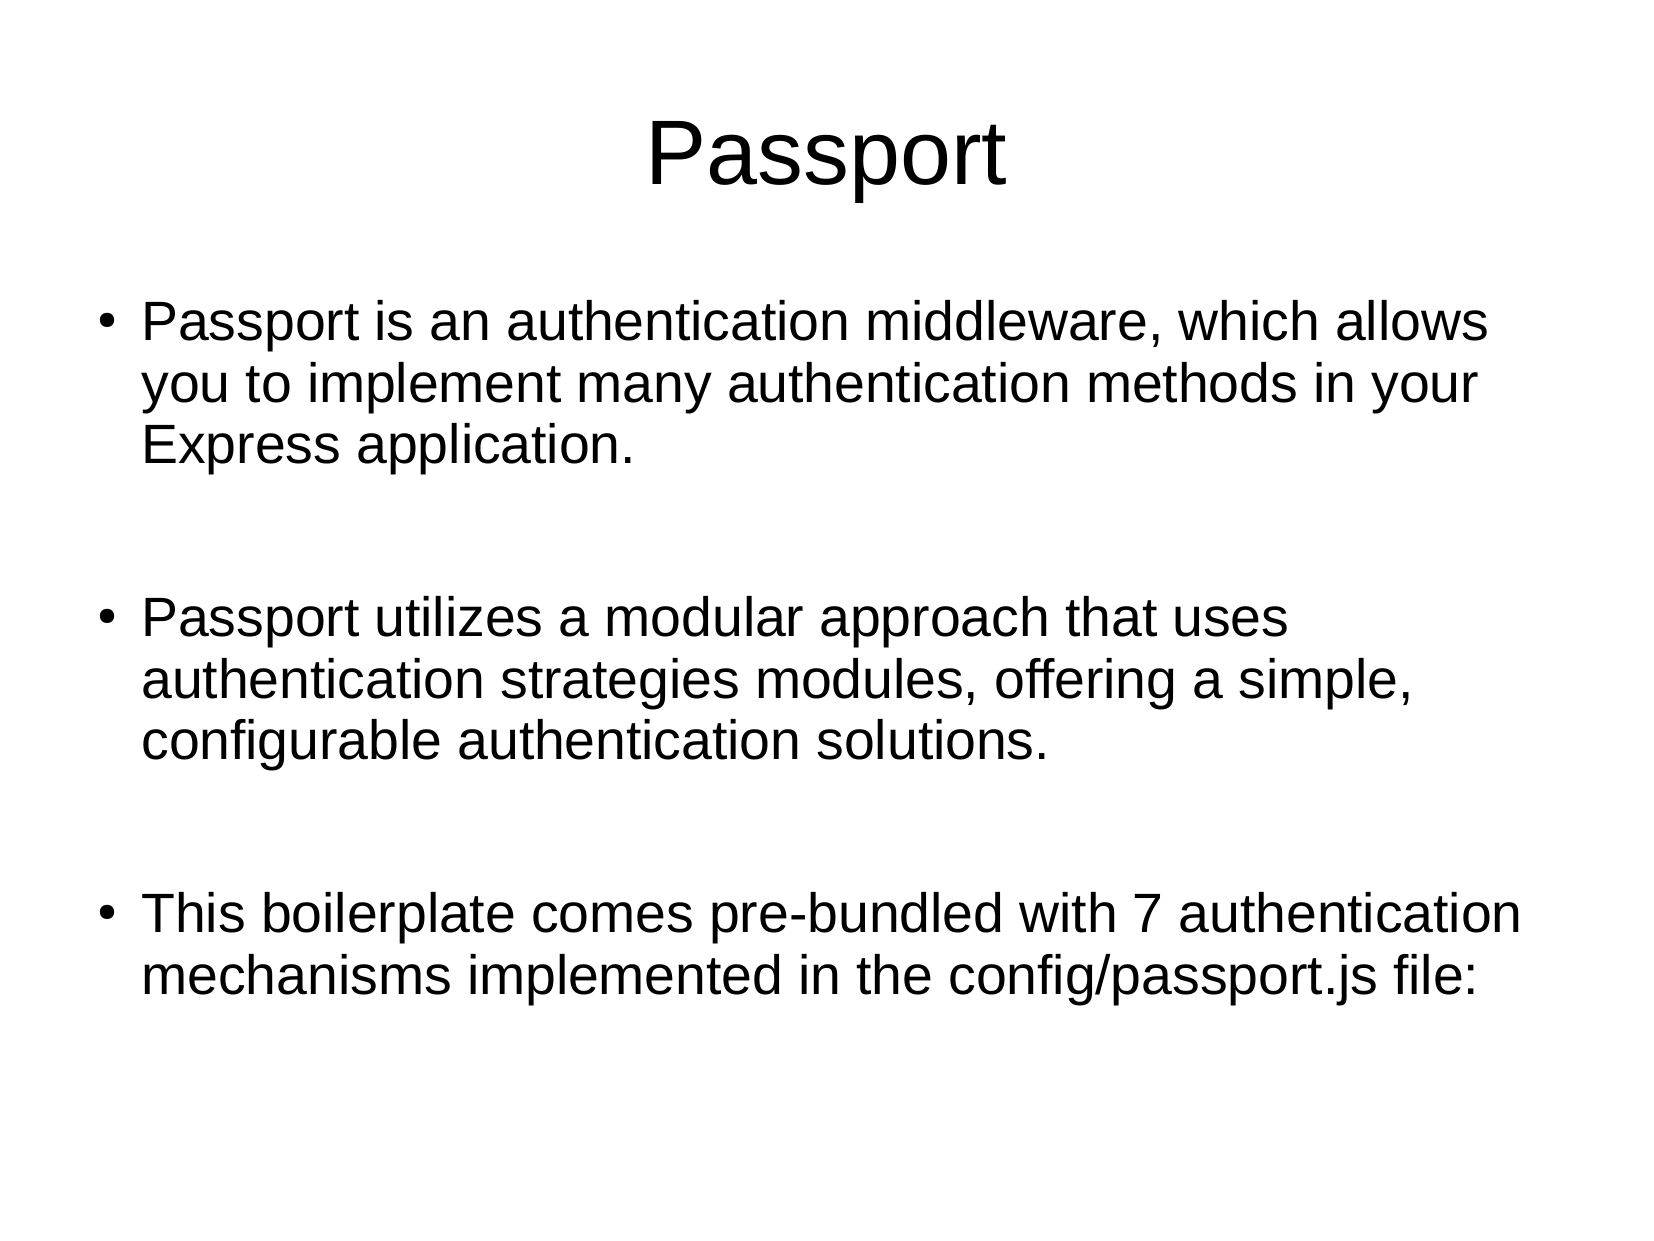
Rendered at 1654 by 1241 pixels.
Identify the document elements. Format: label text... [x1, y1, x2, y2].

list Passport is an authentication middleware, which allows you to implement many authentication methods in your Express application. Passport utilizes a modular approach that uses authentication strategies modules, offering a simple, configurable authentication solutions. This boilerplate comes pre-bundled with 7 authentication mechanisms implemented in the config/passport.js file: [82, 290, 1571, 1010]
title Passport [82, 49, 1571, 257]
